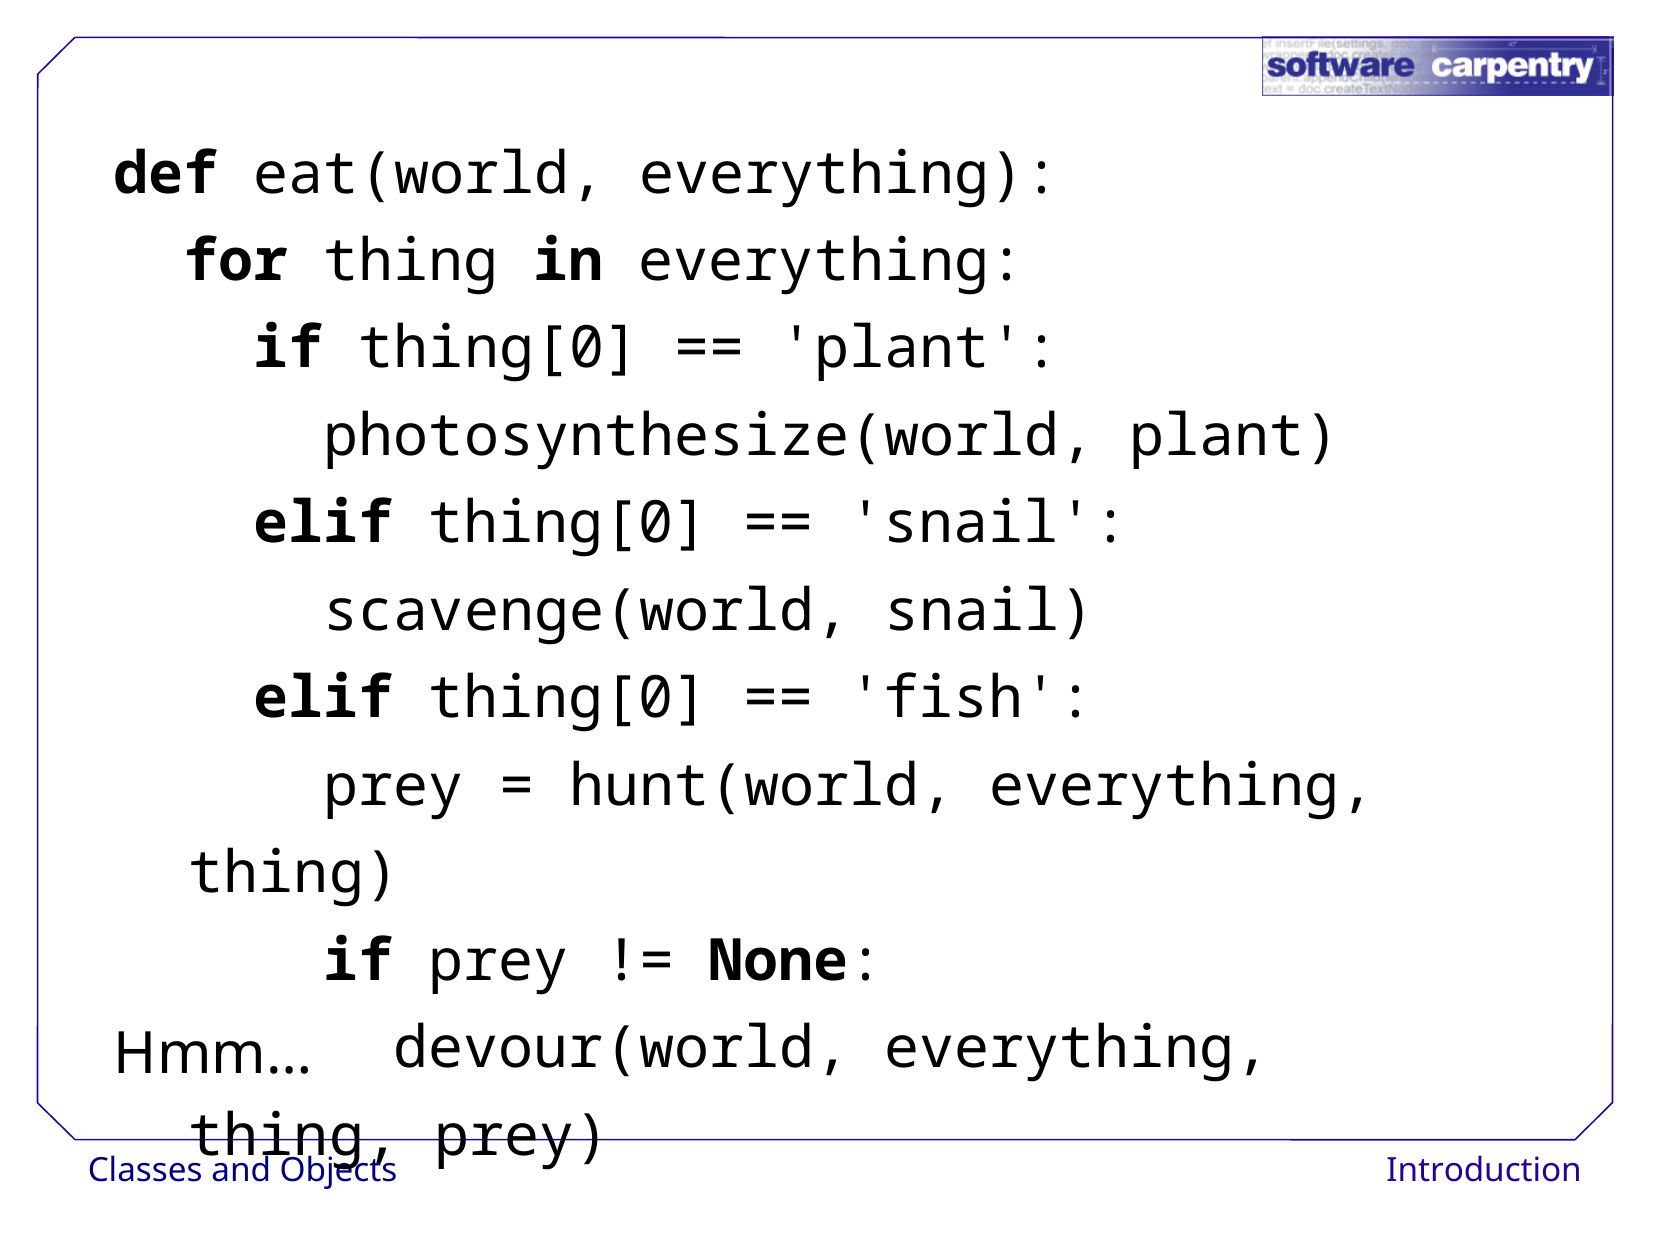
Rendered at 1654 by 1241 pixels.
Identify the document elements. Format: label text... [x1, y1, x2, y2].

text_box Hmm… [99, 972, 1101, 1093]
text_box def eat(world, everything): for thing in everything: if thing[0] == 'plant': photosynthesize(world, plant) elif thing[0] == 'snail': scavenge(world, snail) elif thing[0] == 'fish': prey = hunt(world, everything, thing) if prey != None: devour(world, everything, thing, prey) [99, 109, 1517, 1175]
picture [1262, 36, 1614, 96]
